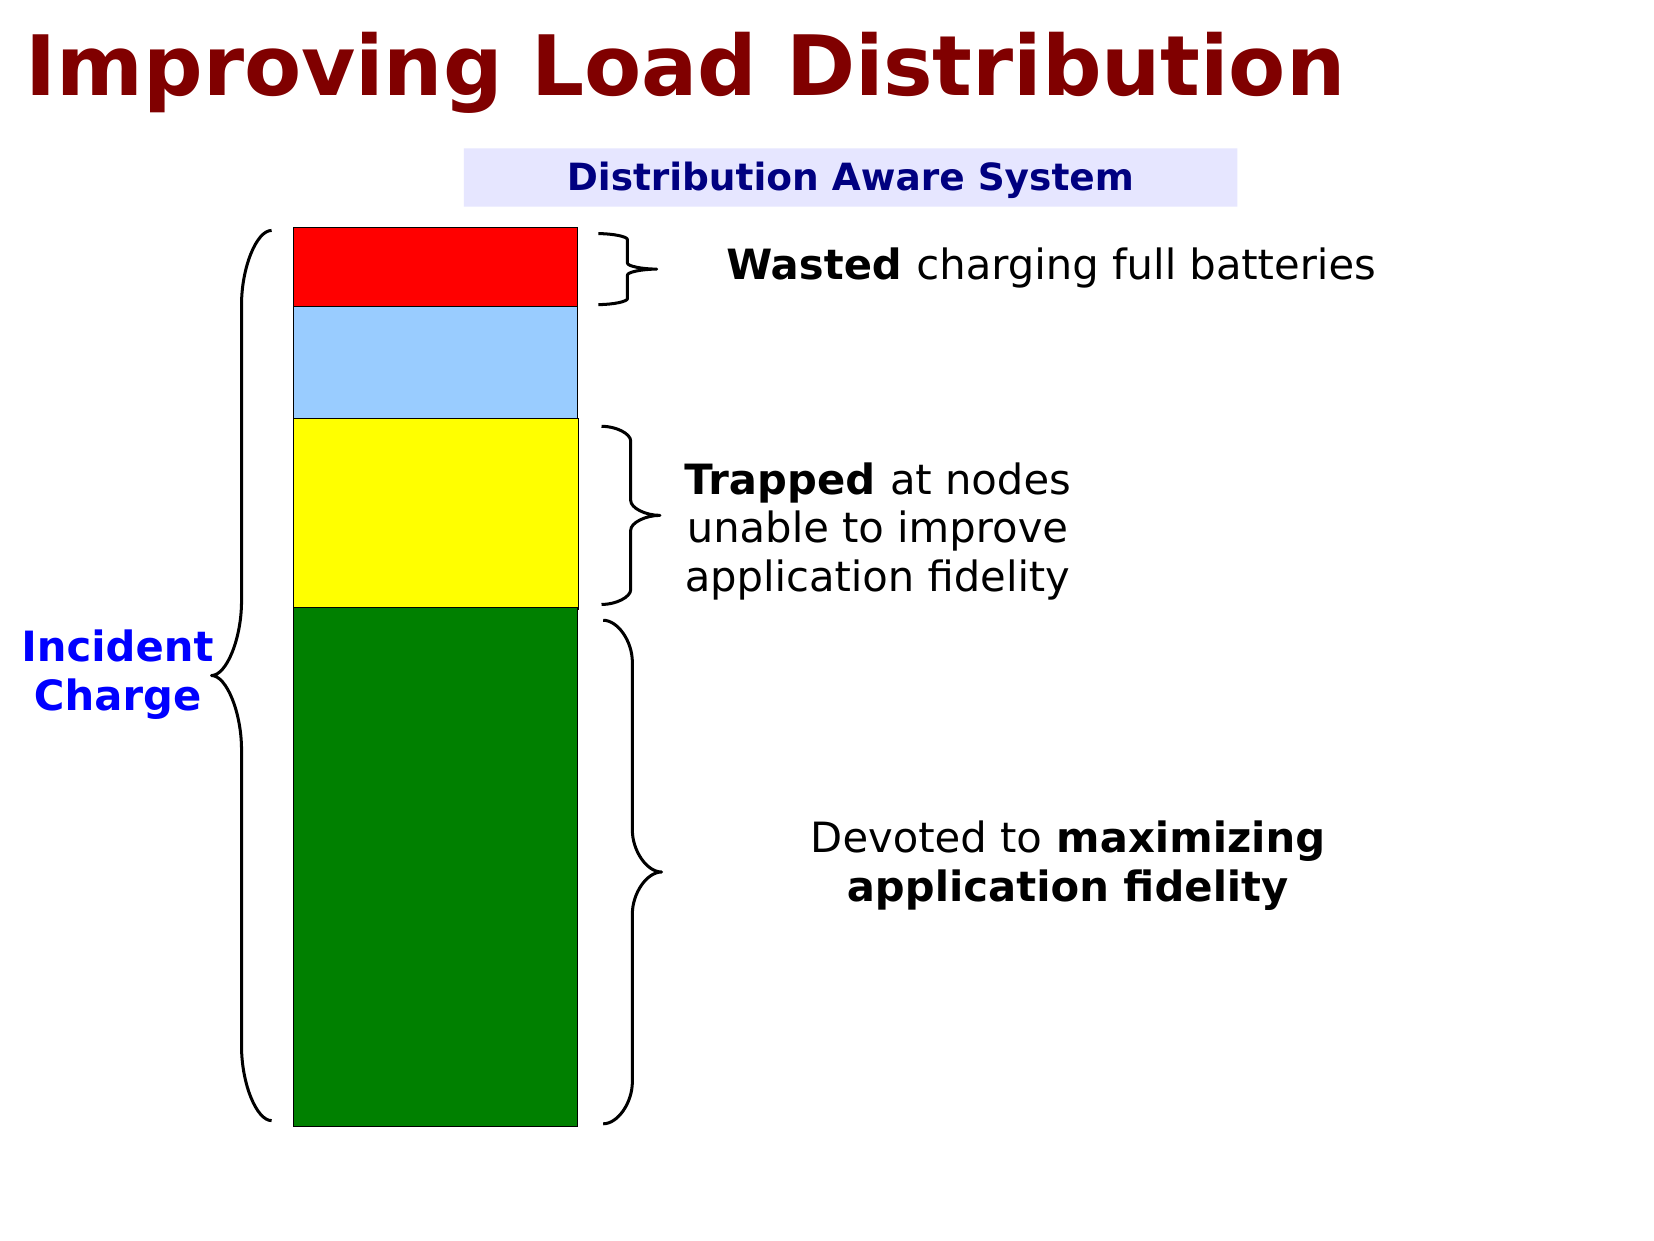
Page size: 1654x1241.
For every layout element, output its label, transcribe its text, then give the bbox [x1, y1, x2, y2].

text_box Wasted charging full batteries [644, 233, 1459, 297]
title Improving Load Distribution [25, 18, 1438, 116]
text_box Devoted to maximizing application fidelity [663, 806, 1473, 925]
text_box Incident Charge [0, 615, 236, 728]
text_box [293, 227, 579, 1127]
text_box Distribution Aware System [463, 148, 1238, 207]
text_box Trapped at nodes unable to improve application fidelity [647, 448, 1108, 609]
